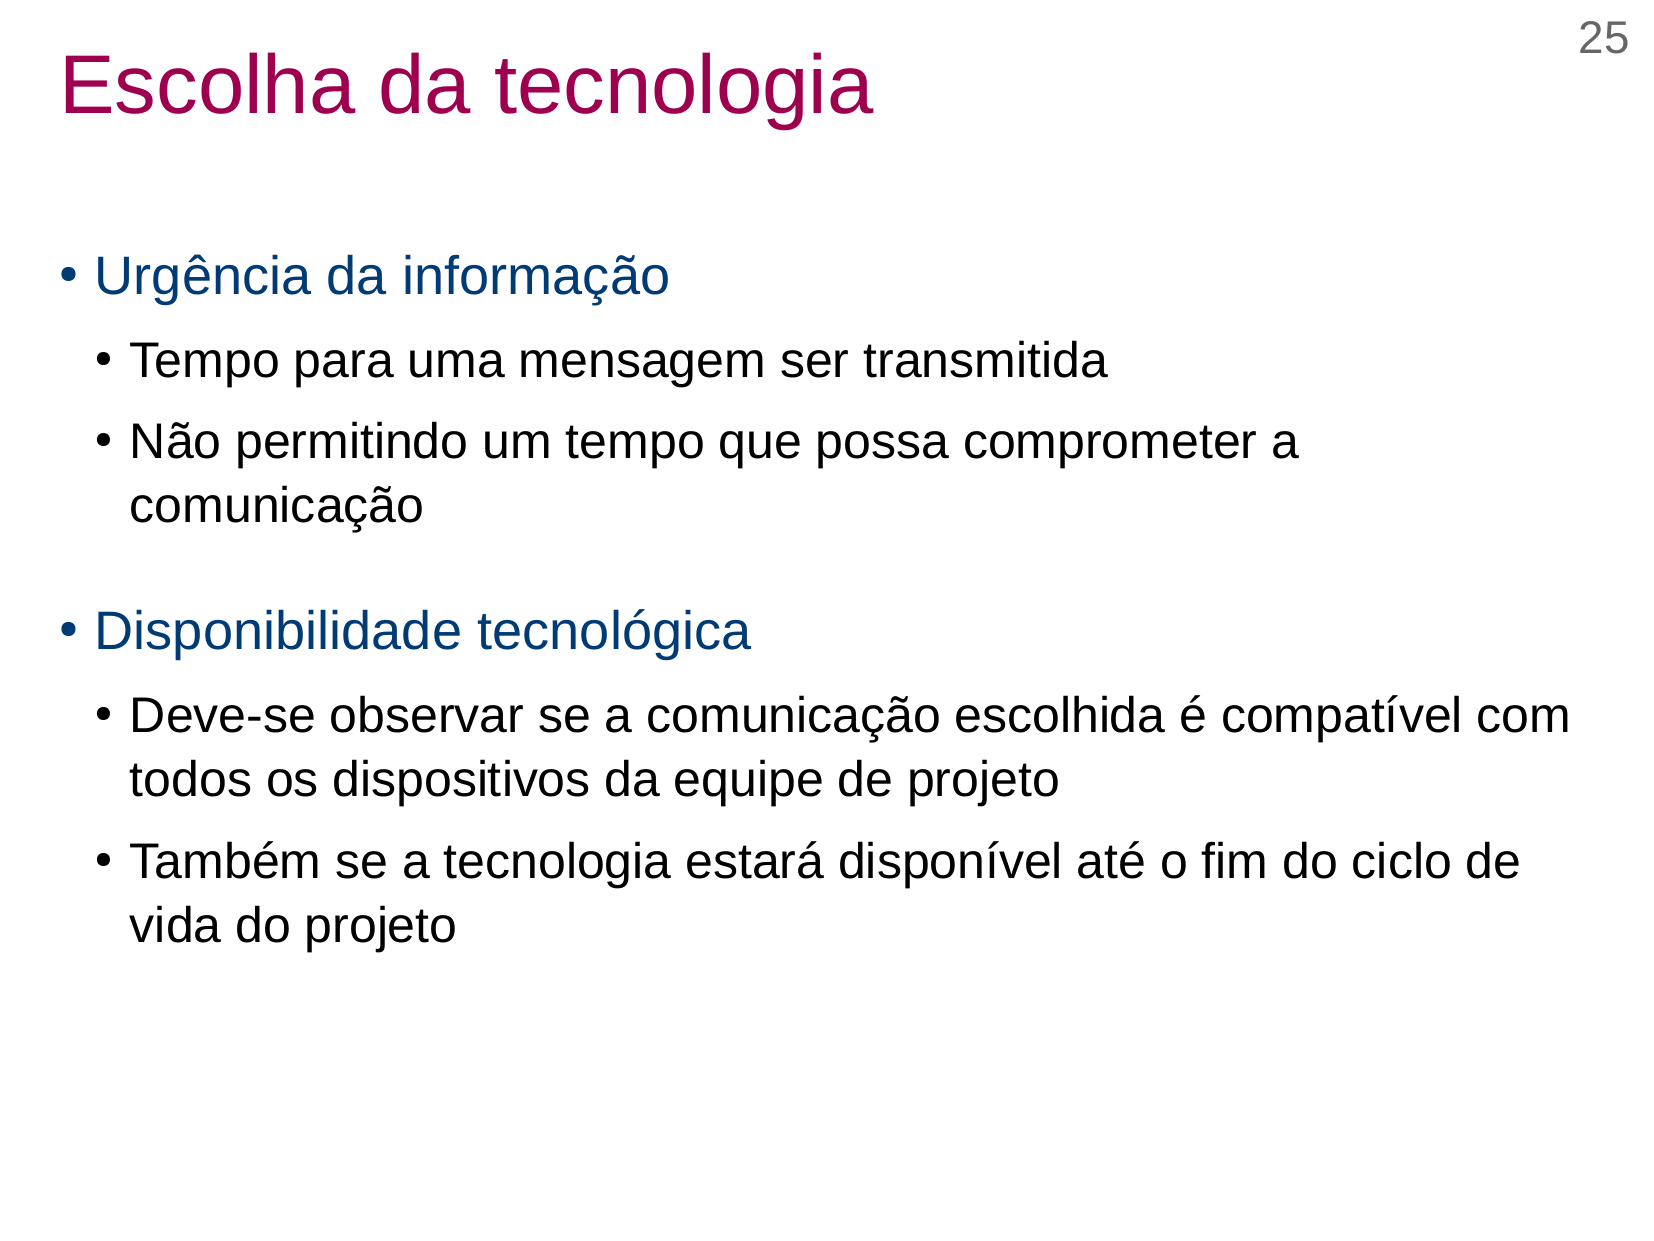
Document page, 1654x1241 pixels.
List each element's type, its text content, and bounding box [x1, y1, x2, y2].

list Urgência da informação Tempo para uma mensagem ser transmitida Não permitindo um tempo que possa comprometer a comunicação Disponibilidade tecnológica Deve-se observar se a comunicação escolhida é compatível com todos os dispositivos da equipe de projeto Também se a tecnologia estará disponível até o fim do ciclo de vida do projeto [59, 236, 1595, 1211]
title Escolha da tecnologia [59, 29, 1595, 148]
